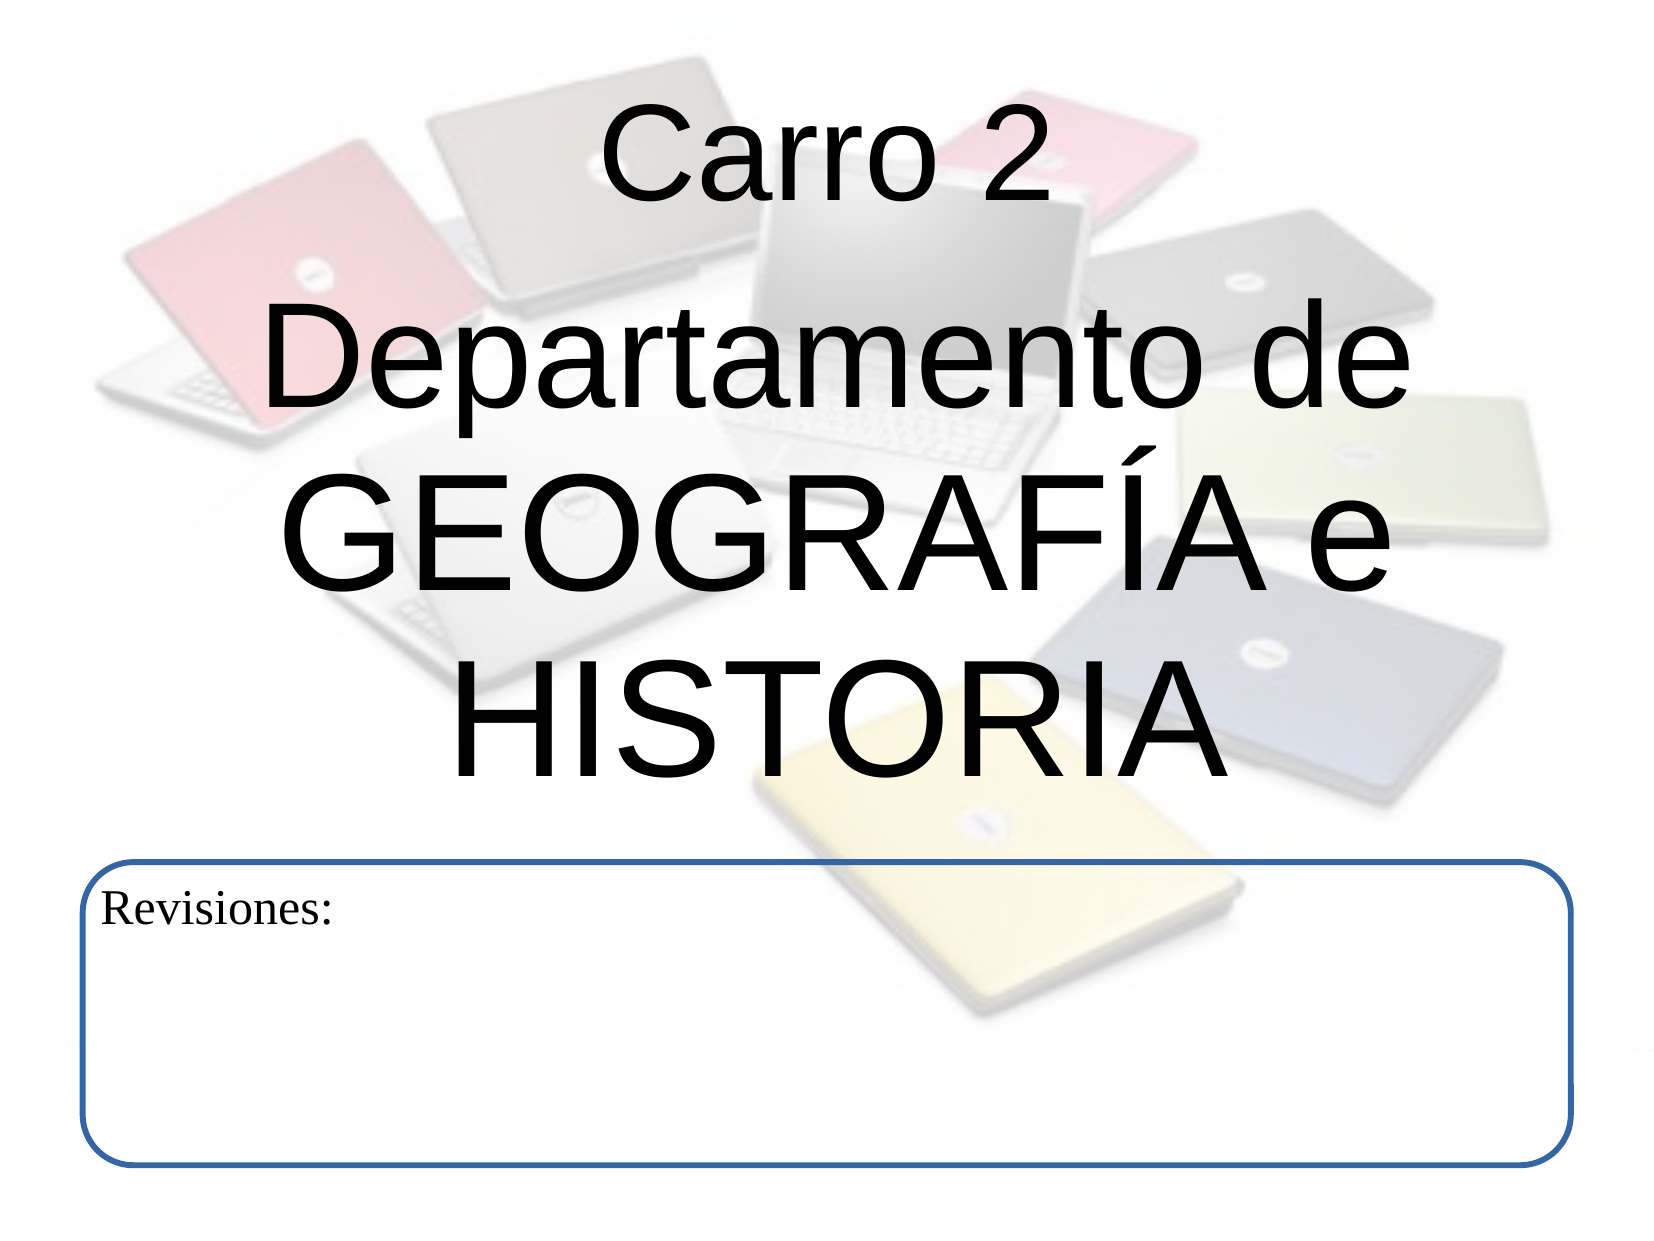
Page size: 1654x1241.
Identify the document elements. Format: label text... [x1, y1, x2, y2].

text_box Departamento de GEOGRAFÍA e HISTORIA [242, 264, 1433, 821]
title Carro 2 [82, 49, 1571, 257]
